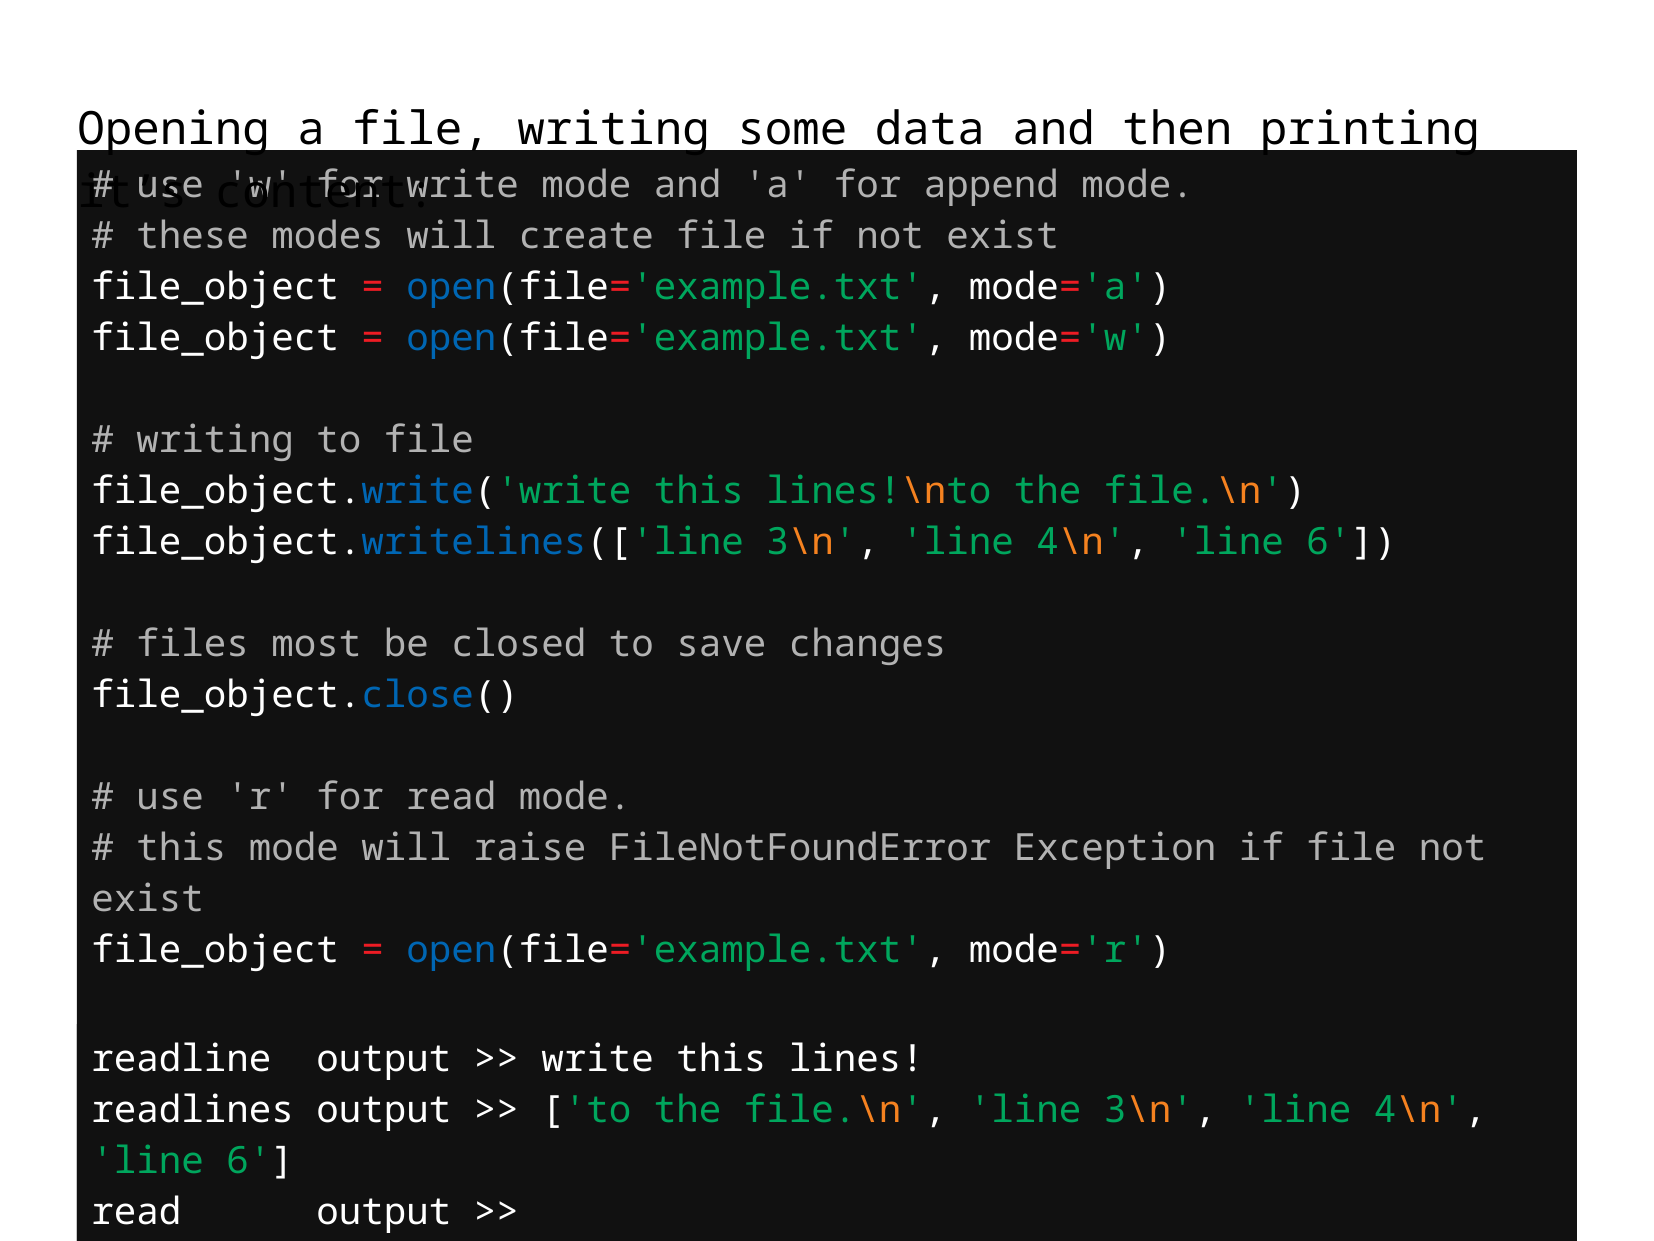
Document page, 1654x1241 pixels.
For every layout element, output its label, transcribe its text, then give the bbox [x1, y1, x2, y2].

text_box readline output >> write this lines! readlines output >> ['to the file.\n', 'line 3\n', 'line 4\n', 'line 6'] read output >> [76, 1024, 1577, 1153]
text_box Opening a file, writing some data and then printing it’s content: Output: [62, 88, 1591, 1028]
